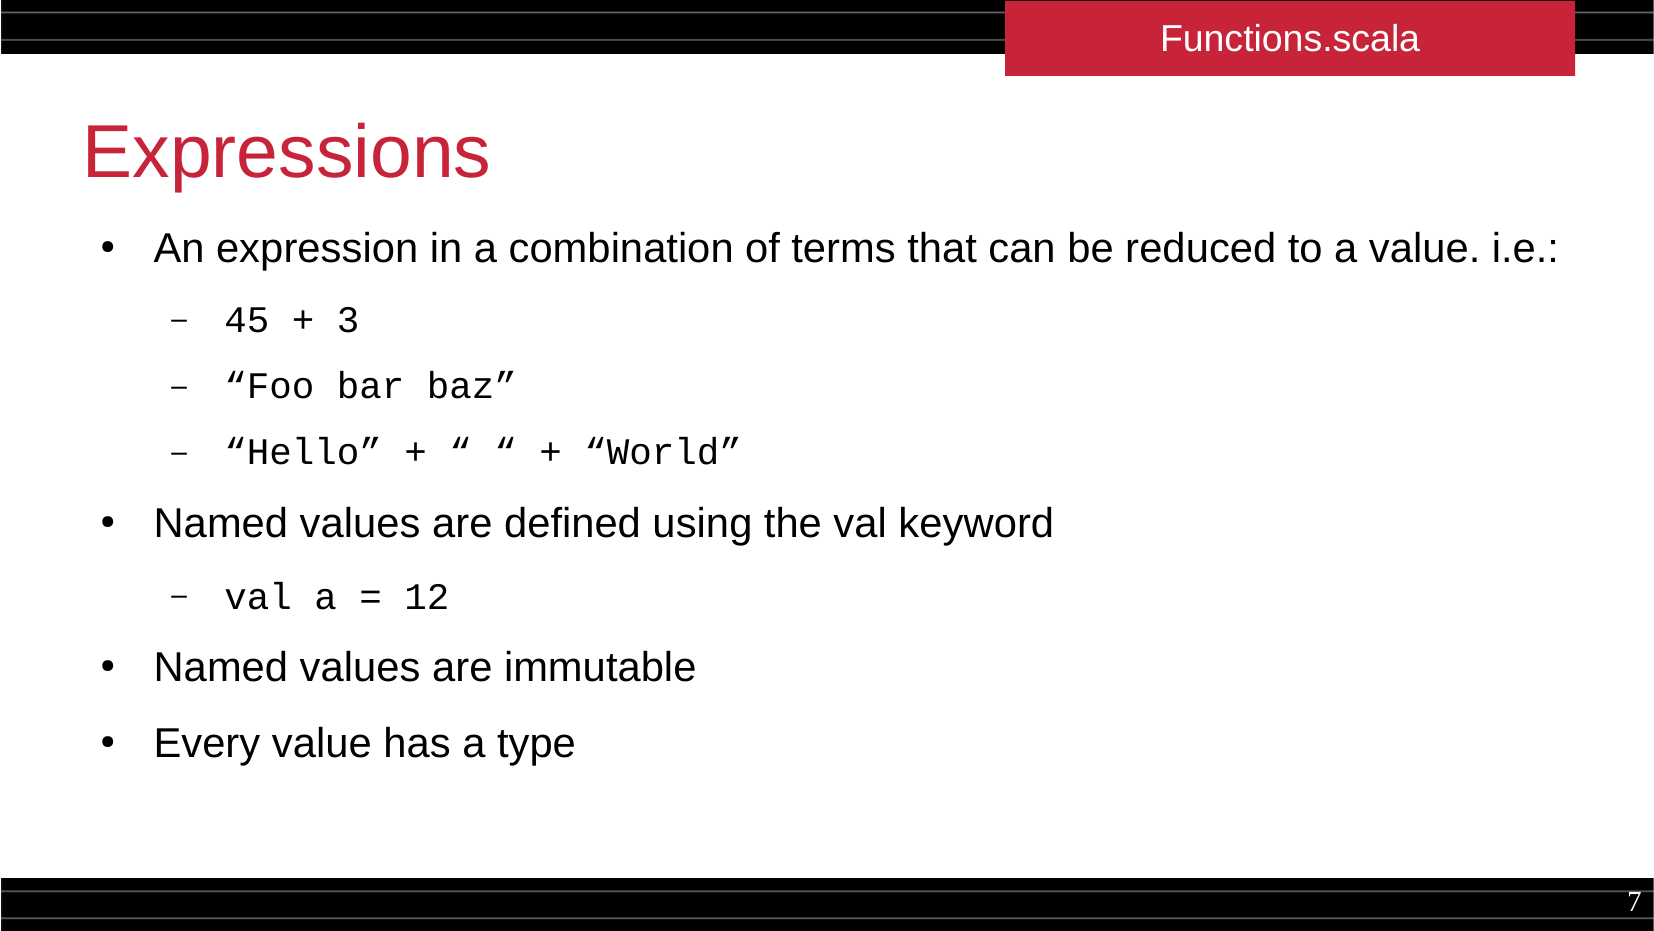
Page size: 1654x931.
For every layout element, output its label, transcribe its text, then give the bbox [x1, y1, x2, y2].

list An expression in a combination of terms that can be reduced to a value. i.e.: 45 + 3 “Foo bar baz” “Hello” + “ “ + “World” Named values are defined using the val keyword val a = 12 Named values are immutable Every value has a type [82, 225, 1571, 856]
picture [1, 878, 1654, 931]
text_box Functions.scala [1005, 0, 1576, 76]
title Expressions [82, 92, 1571, 211]
picture [1576, 0, 1654, 54]
picture [1, 0, 1005, 54]
